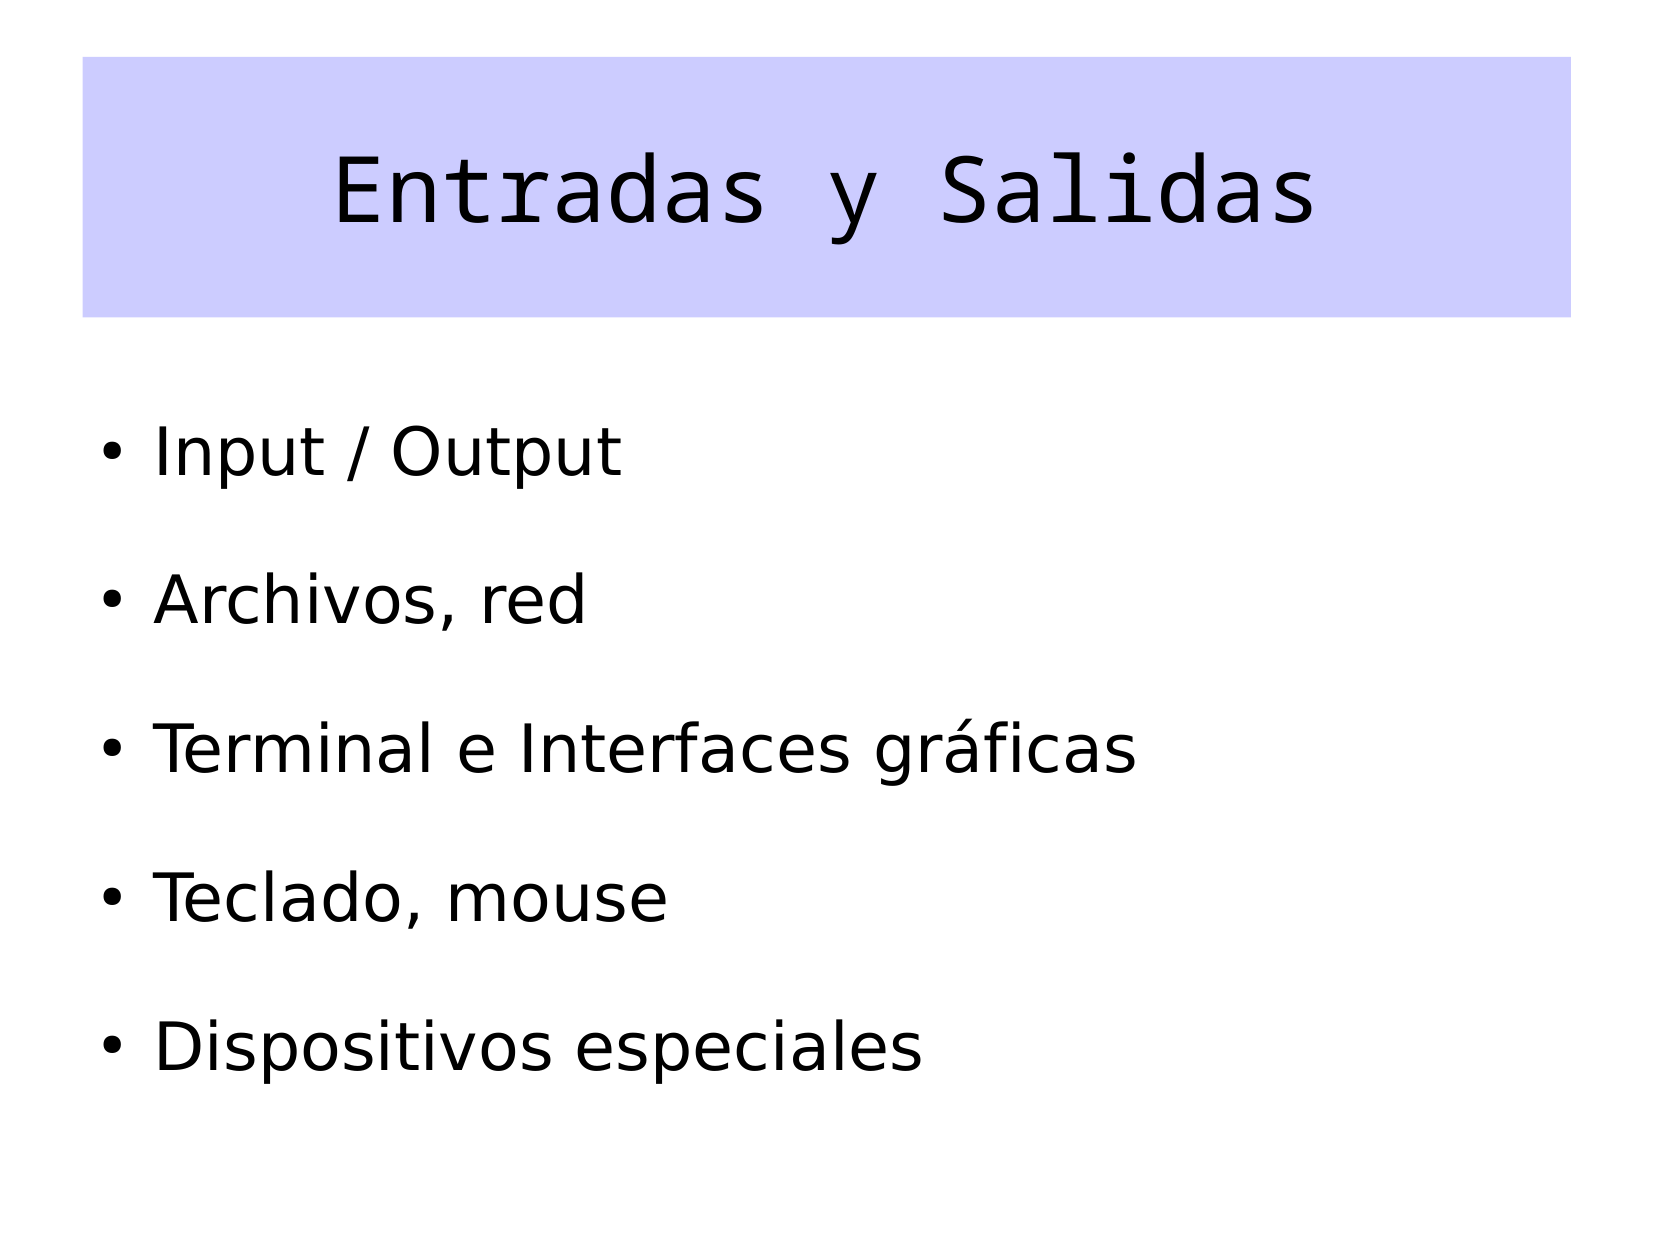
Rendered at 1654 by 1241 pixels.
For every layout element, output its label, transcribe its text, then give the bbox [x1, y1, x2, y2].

title Entradas y Salidas [82, 56, 1571, 318]
list Input / Output Archivos, red Terminal e Interfaces gráficas Teclado, mouse Dispositivos especiales [82, 413, 1571, 1109]
